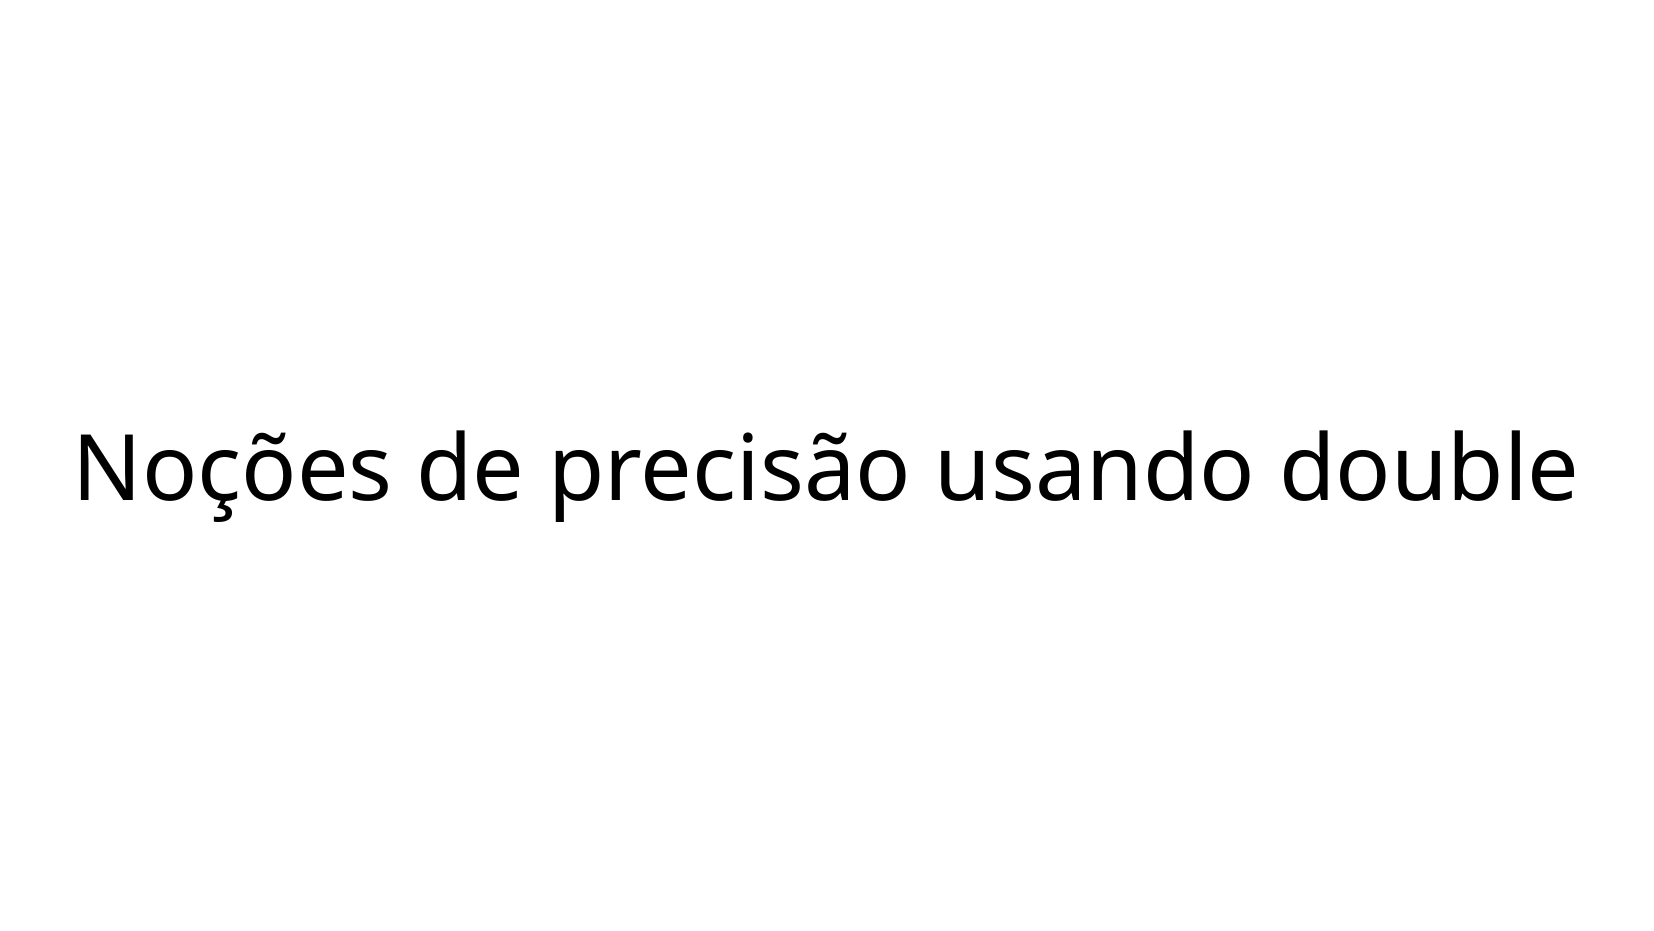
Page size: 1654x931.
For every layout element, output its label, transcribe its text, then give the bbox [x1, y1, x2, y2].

title Noções de precisão usando double [0, 0, 1654, 931]
